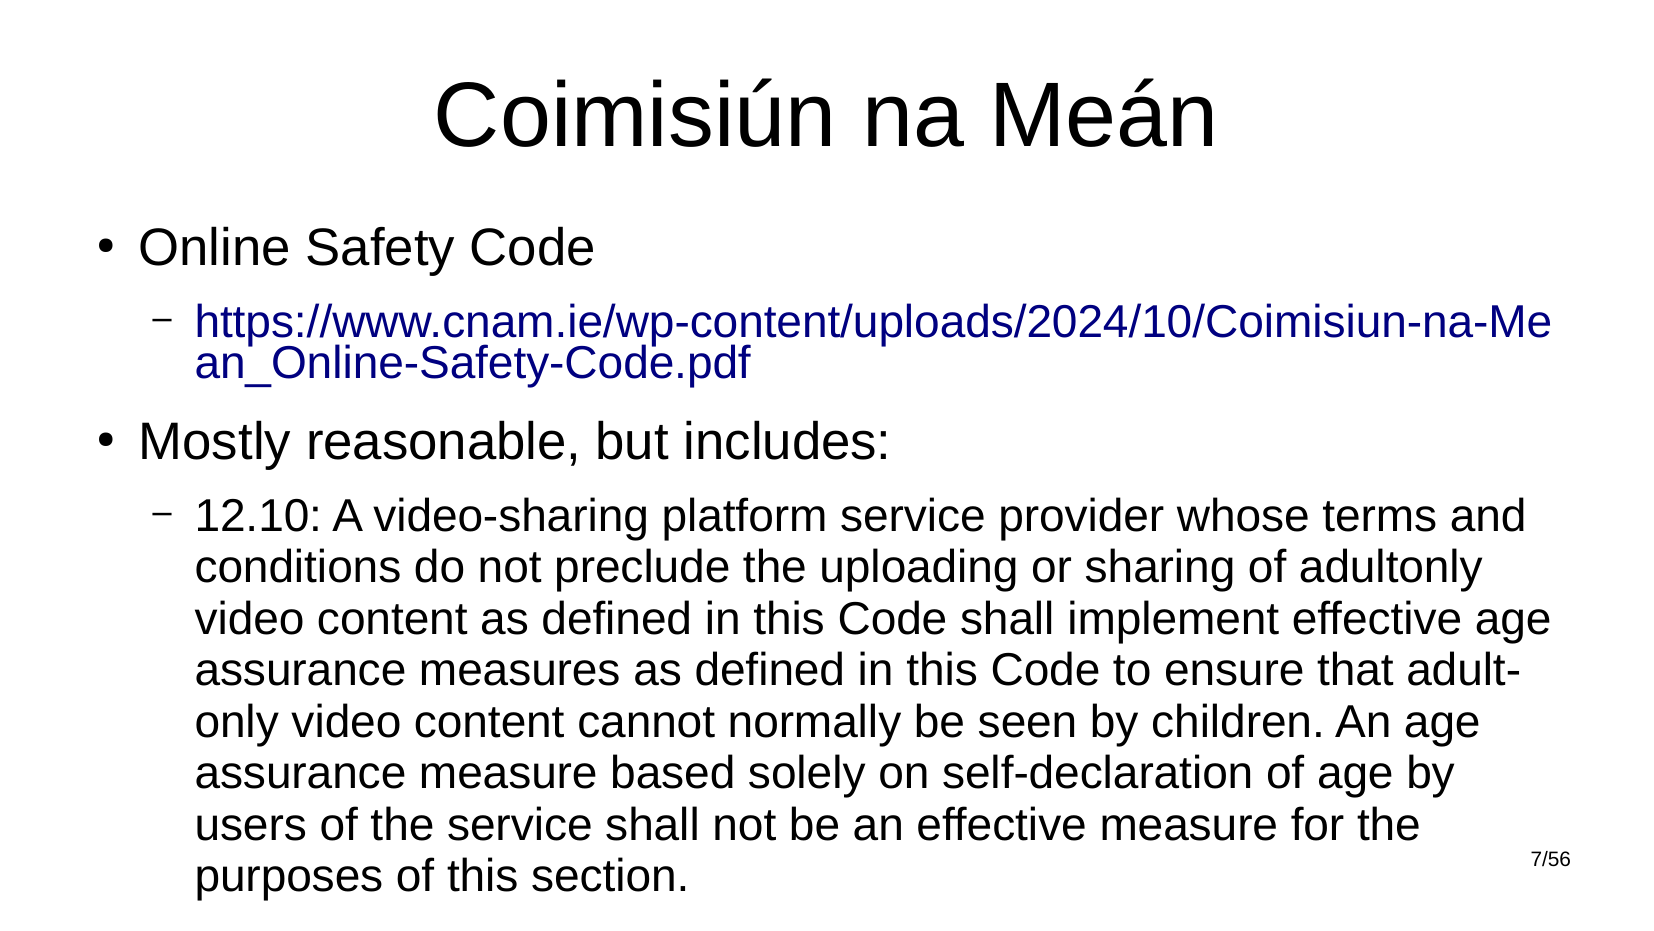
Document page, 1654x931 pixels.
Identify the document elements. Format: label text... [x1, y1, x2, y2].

title Coimisiún na Meán [82, 37, 1571, 193]
list Online Safety Code https://www.cnam.ie/wp-content/uploads/2024/10/Coimisiun-na-Mean_Online-Safety-Code.pdf Mostly reasonable, but includes: 12.10: A video-sharing platform service provider whose terms and conditions do not preclude the uploading or sharing of adultonly video content as defined in this Code shall implement effective age assurance measures as defined in this Code to ensure that adult-only video content cannot normally be seen by children. An age assurance measure based solely on self-declaration of age by users of the service shall not be an effective measure for the purposes of this section. [82, 217, 1571, 863]
